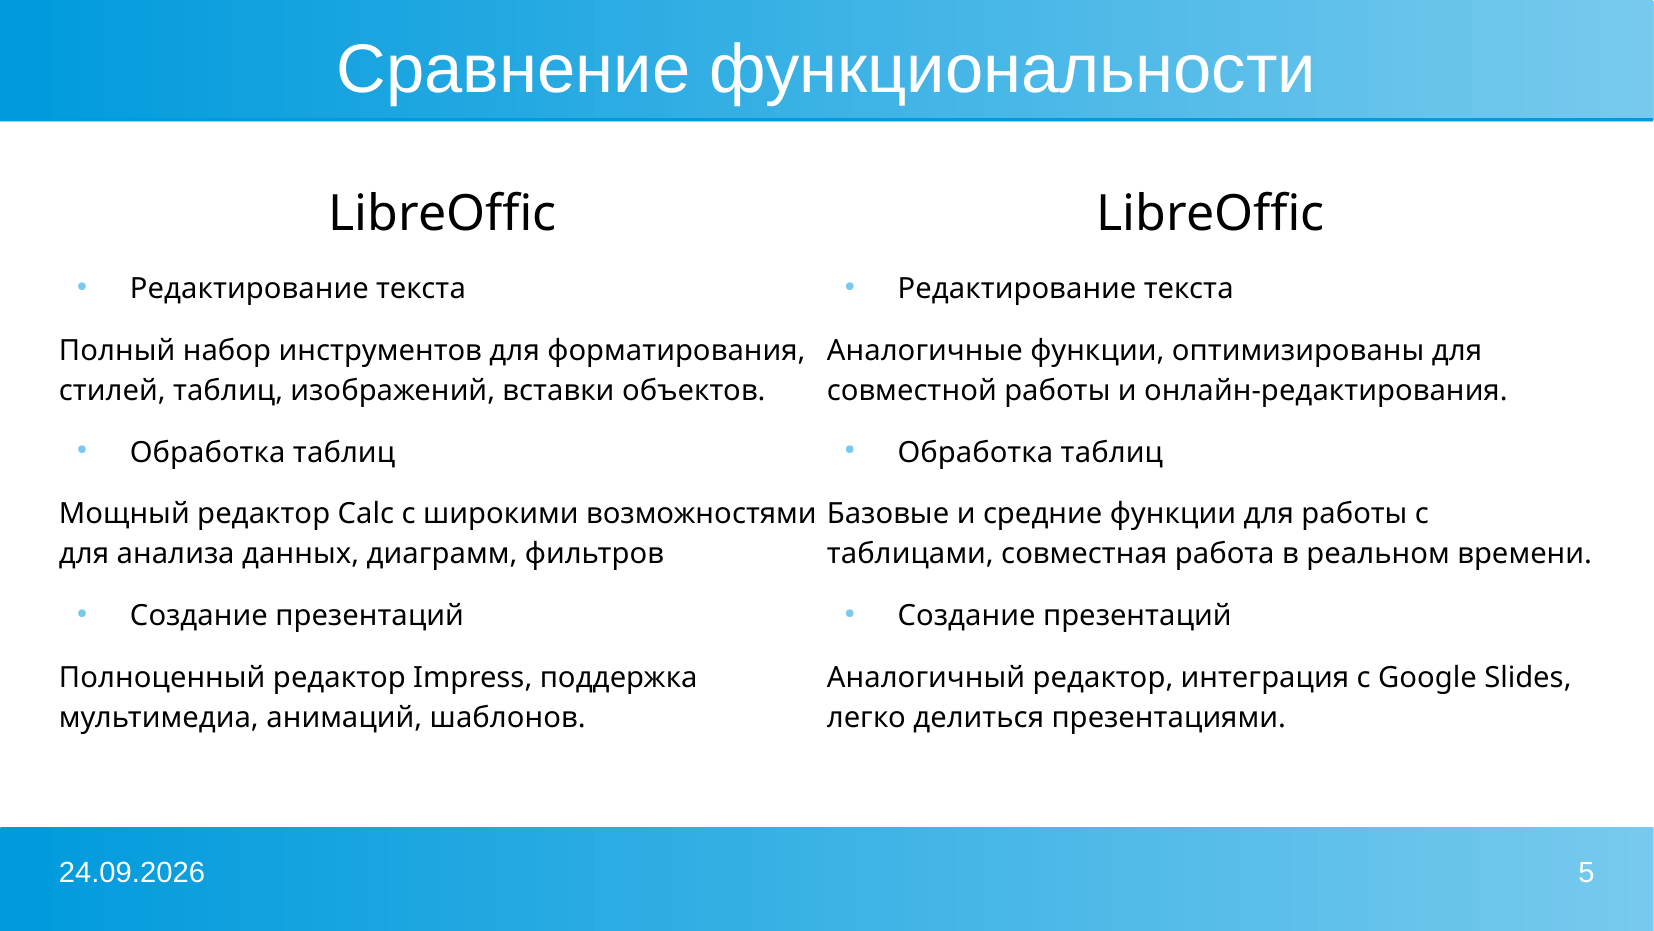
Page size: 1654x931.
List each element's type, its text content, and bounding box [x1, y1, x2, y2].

list LibreOffic Редактирование текста Полный набор инструментов для форматирования, стилей, таблиц, изображений, вставки объектов. Обработка таблиц Мощный редактор Calc с широкими возможностями для анализа данных, диаграмм, фильтров Создание презентаций Полноценный редактор Impress, поддержка мультимедиа, анимаций, шаблонов. [59, 177, 826, 768]
title Сравнение функциональности [59, 29, 1595, 108]
list LibreOffic Редактирование текста Аналогичные функции, оптимизированы для совместной работы и онлайн-редактирования. Обработка таблиц Базовые и средние функции для работы с таблицами, совместная работа в реальном времени. Создание презентаций Аналогичный редактор, интеграция с Google Slides, легко делиться презентациями. [826, 177, 1595, 768]
